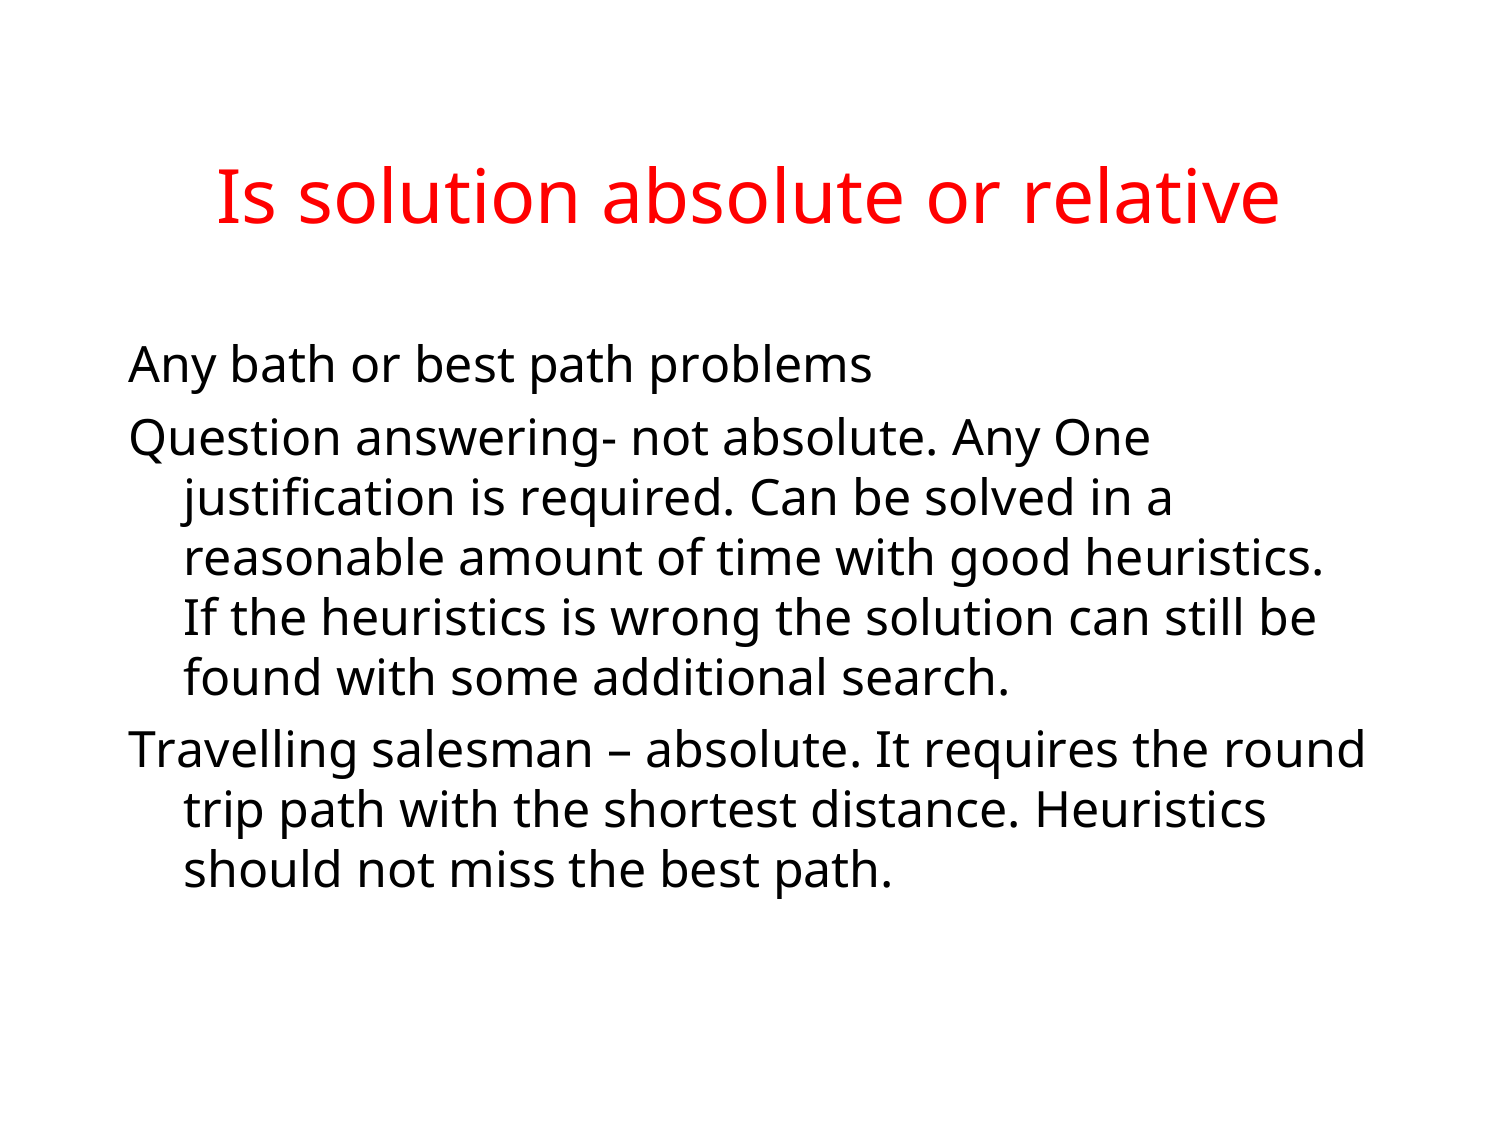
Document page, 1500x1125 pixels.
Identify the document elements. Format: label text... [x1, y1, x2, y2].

text_box Is solution absolute or relative [112, 99, 1387, 288]
text_box Any bath or best path problems Question answering- not absolute. Any One justification is required. Can be solved in a reasonable amount of time with good heuristics. If the heuristics is wrong the solution can still be found with some additional search. Travelling salesman – absolute. It requires the round trip path with the shortest distance. Heuristics should not miss the best path. [112, 324, 1387, 1000]
